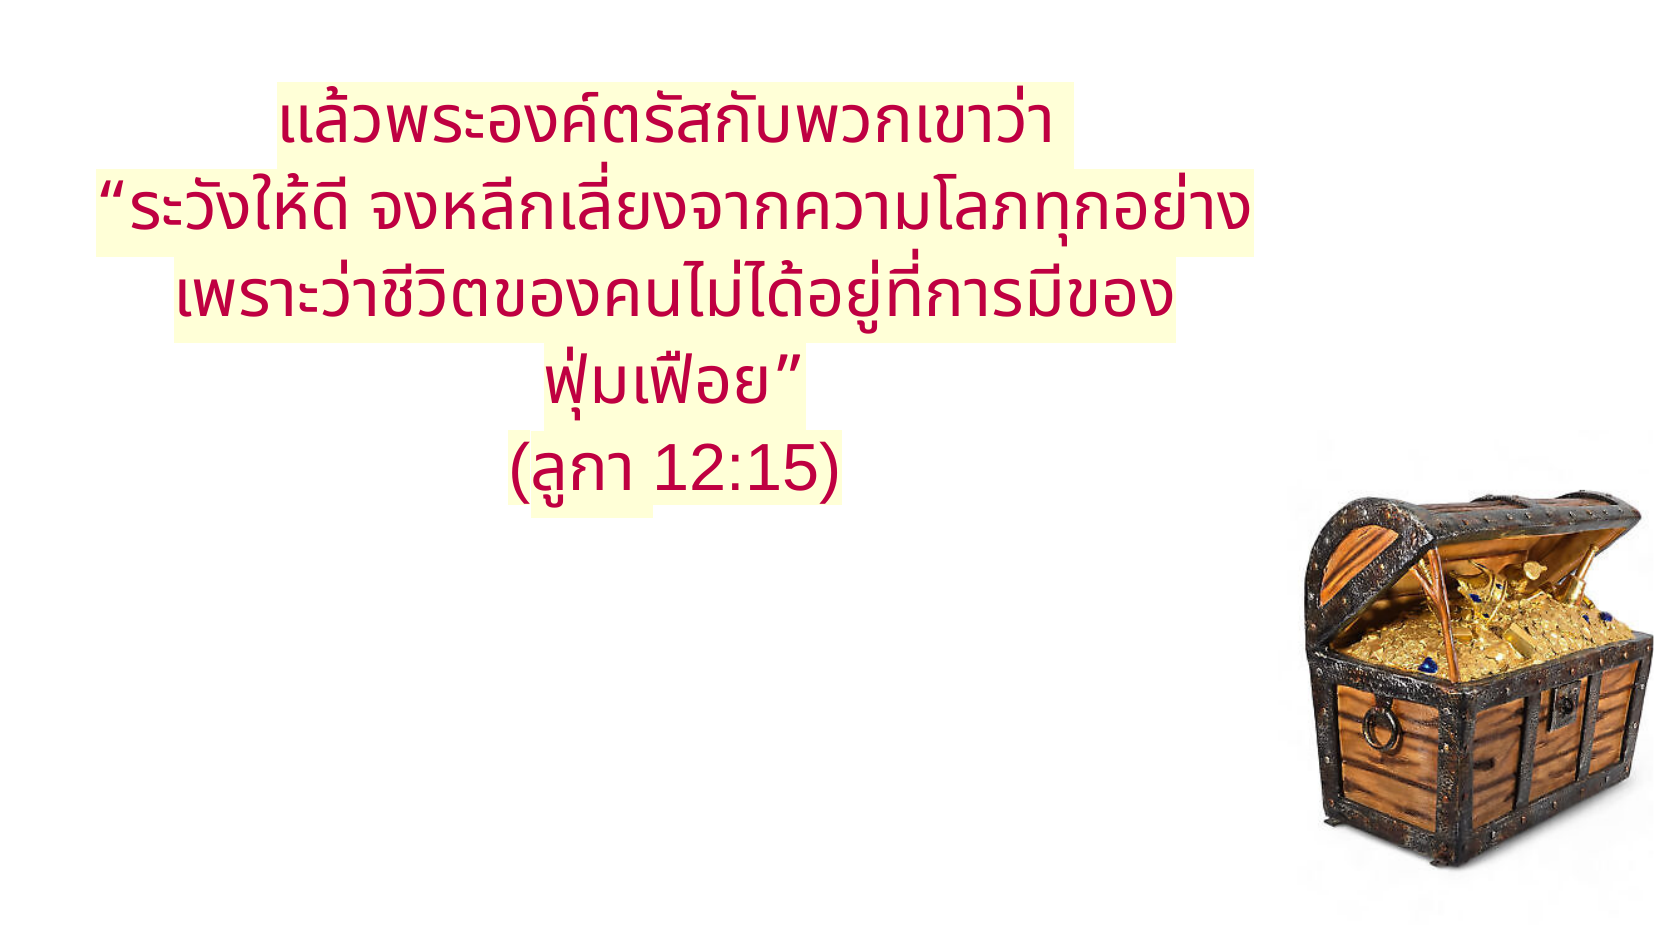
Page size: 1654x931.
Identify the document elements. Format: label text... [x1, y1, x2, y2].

text_box แล้วพระองค์ตรัสกับพวกเขาว่า “ระวังให้ดี จงหลีกเลี่ยงจากความโลภทุกอย่าง เพราะว่าชีวิตของคนไม่ได้อยู่ที่การมีของฟุ่มเฟือย” (ลูกา 12:15) [75, 75, 1276, 613]
picture [1278, 430, 1654, 931]
